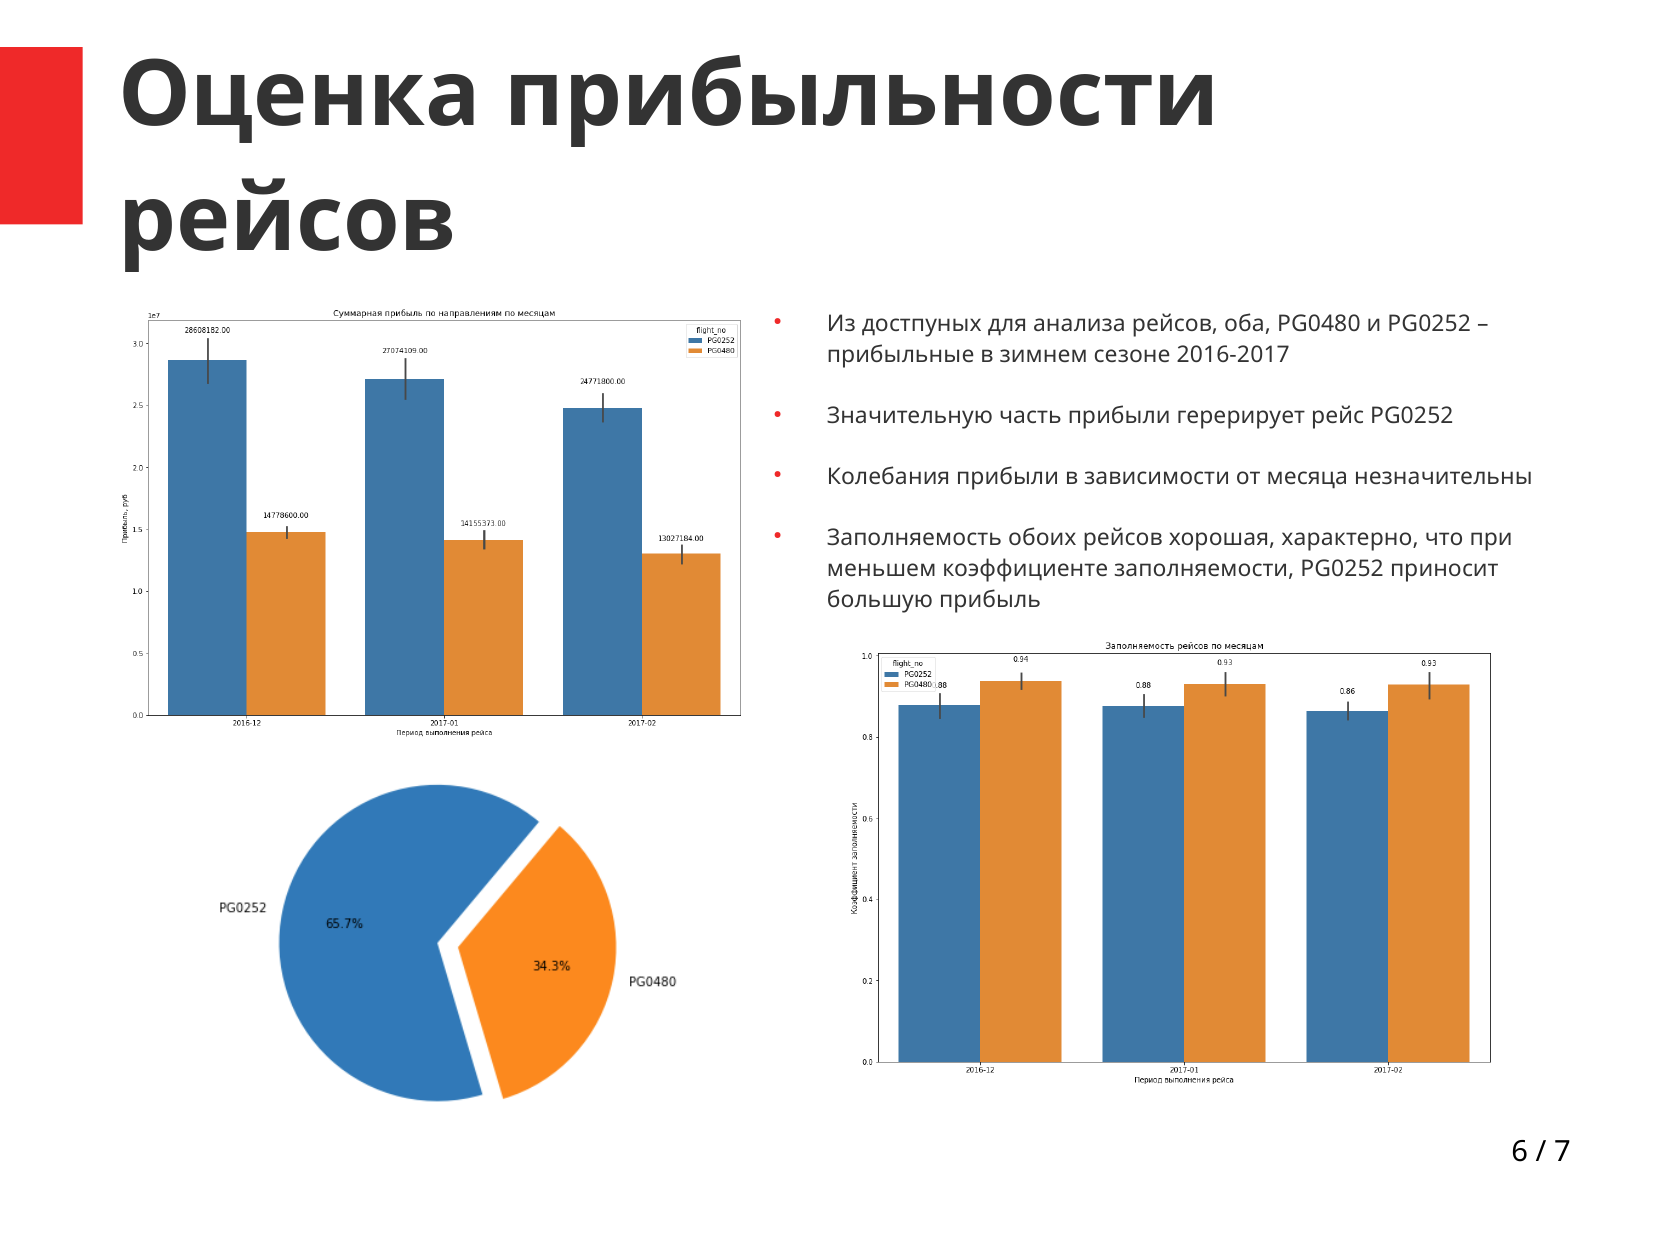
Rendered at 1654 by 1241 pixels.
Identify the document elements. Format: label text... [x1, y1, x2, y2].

title Оценка прибыльности рейсов [118, 27, 1571, 278]
list Из достпуных для анализа рейсов, оба, PG0480 и PG0252 – прибыльные в зимнем сезоне 2016-2017 Значительную часть прибыли герерирует рейс PG0252 Колебания прибыли в зависимости от месяца незначительны Заполняемость обоих рейсов хорошая, характерно, что при меньшем коэффициенте заполняемости, PG0252 приносит большую прибыль [755, 307, 1536, 638]
picture [850, 638, 1494, 1087]
picture [212, 779, 686, 1110]
picture [118, 307, 745, 741]
